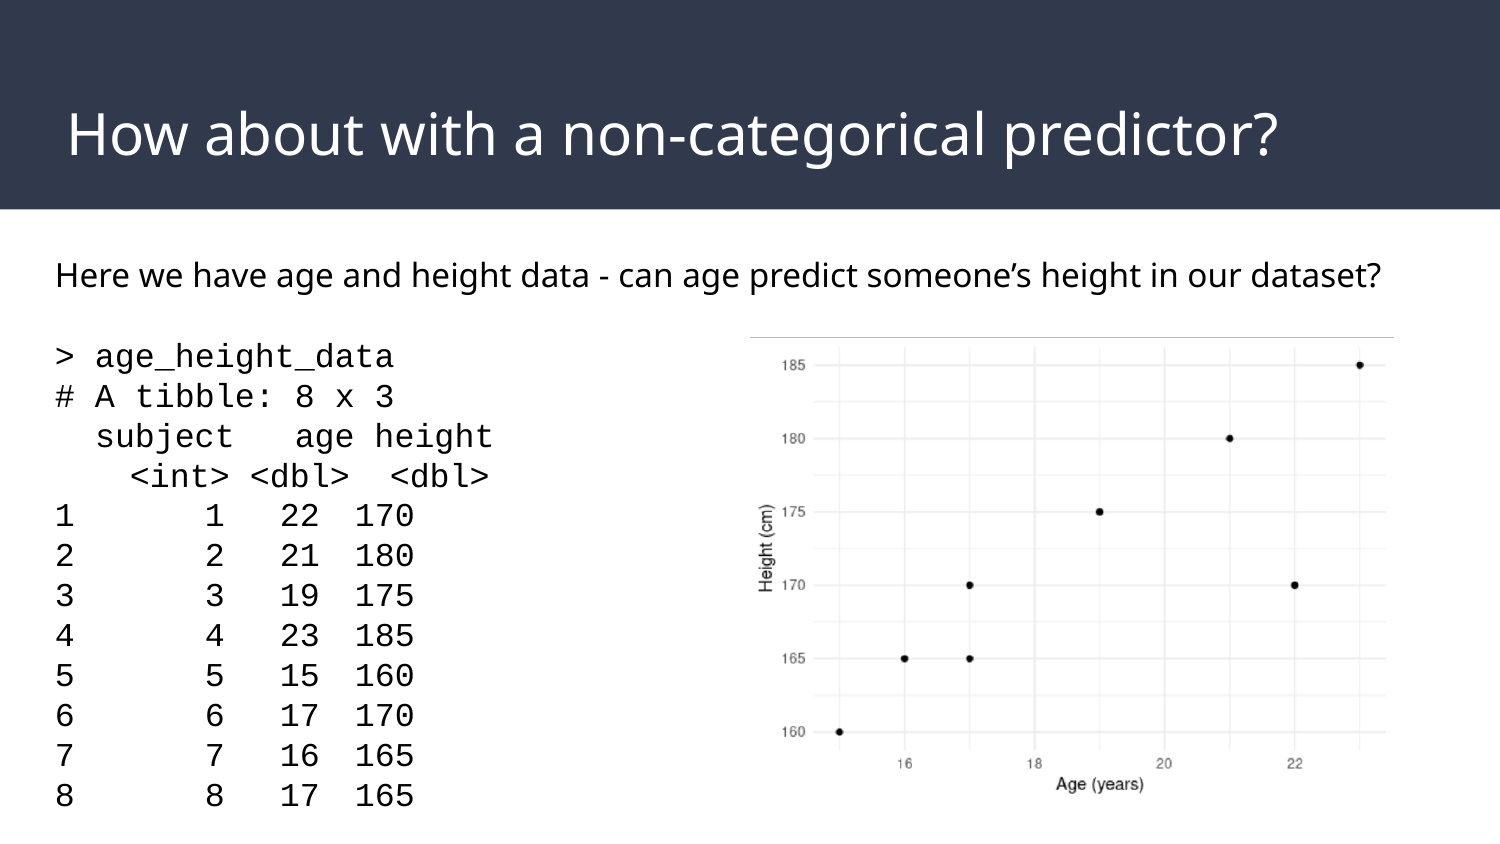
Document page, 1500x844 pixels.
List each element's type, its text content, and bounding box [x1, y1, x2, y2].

picture [750, 337, 1394, 801]
text_box Here we have age and height data - can age predict someone’s height in our dataset? > age_height_data # A tibble: 8 x 3 subject age height <int> <dbl> <dbl> 1 1 22 170 2 2 21 180 3 3 19 175 4 4 23 185 5 5 15 160 6 6 17 170 7 7 16 165 8 8 17 165 [39, 239, 1477, 829]
title How about with a non-categorical predictor? [51, 82, 1449, 185]
